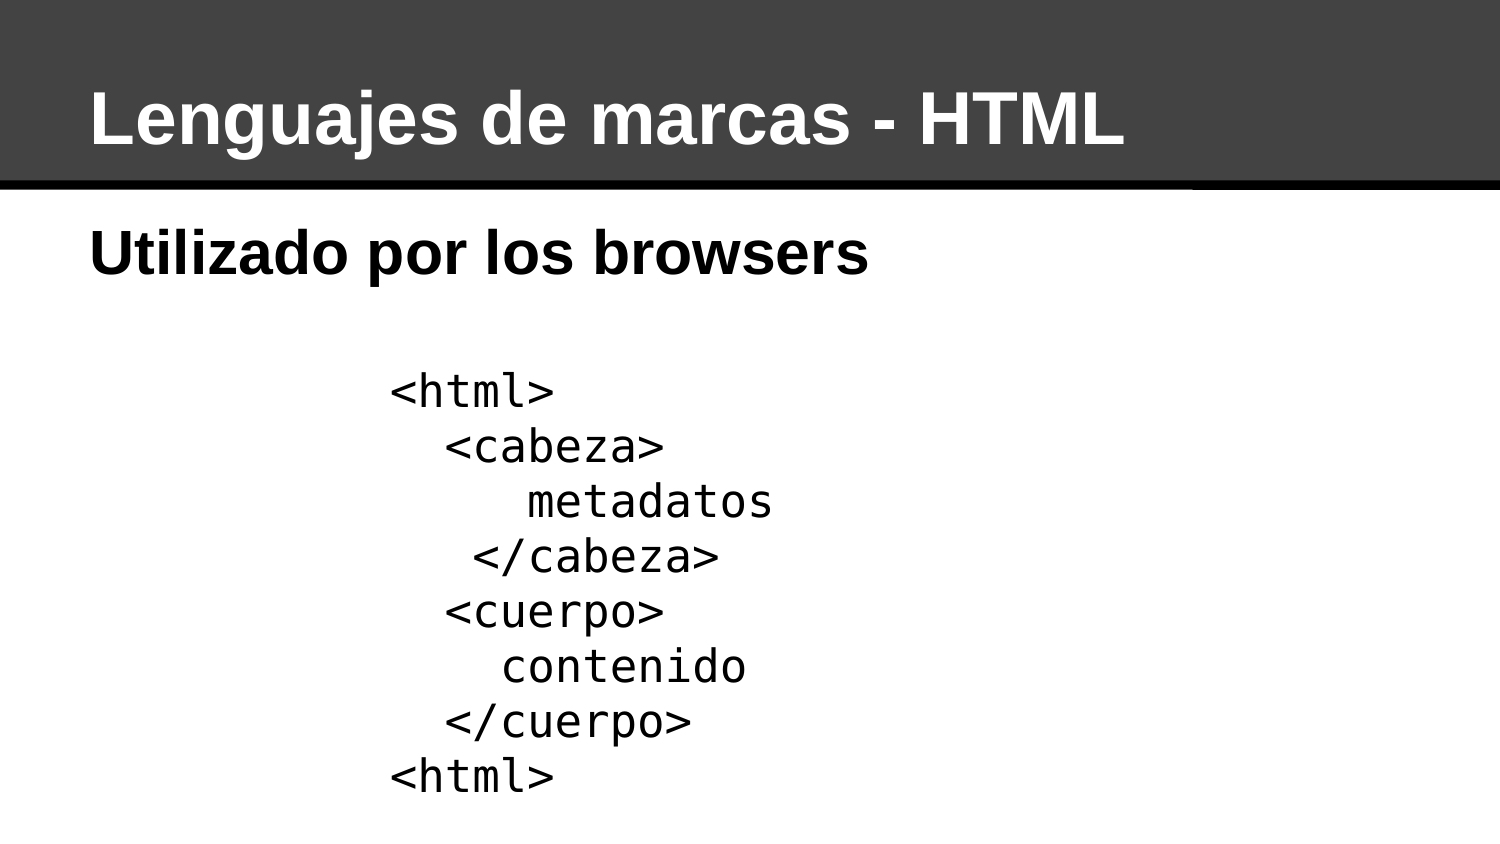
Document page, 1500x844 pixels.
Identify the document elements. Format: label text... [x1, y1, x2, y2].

text_box Lenguajes de marcas - HTML [74, 33, 1425, 175]
text_box Utilizado por los browsers <html> <cabeza> metadatos </cabeza> <cuerpo> contenido </cuerpo> <html> [74, 196, 1425, 808]
